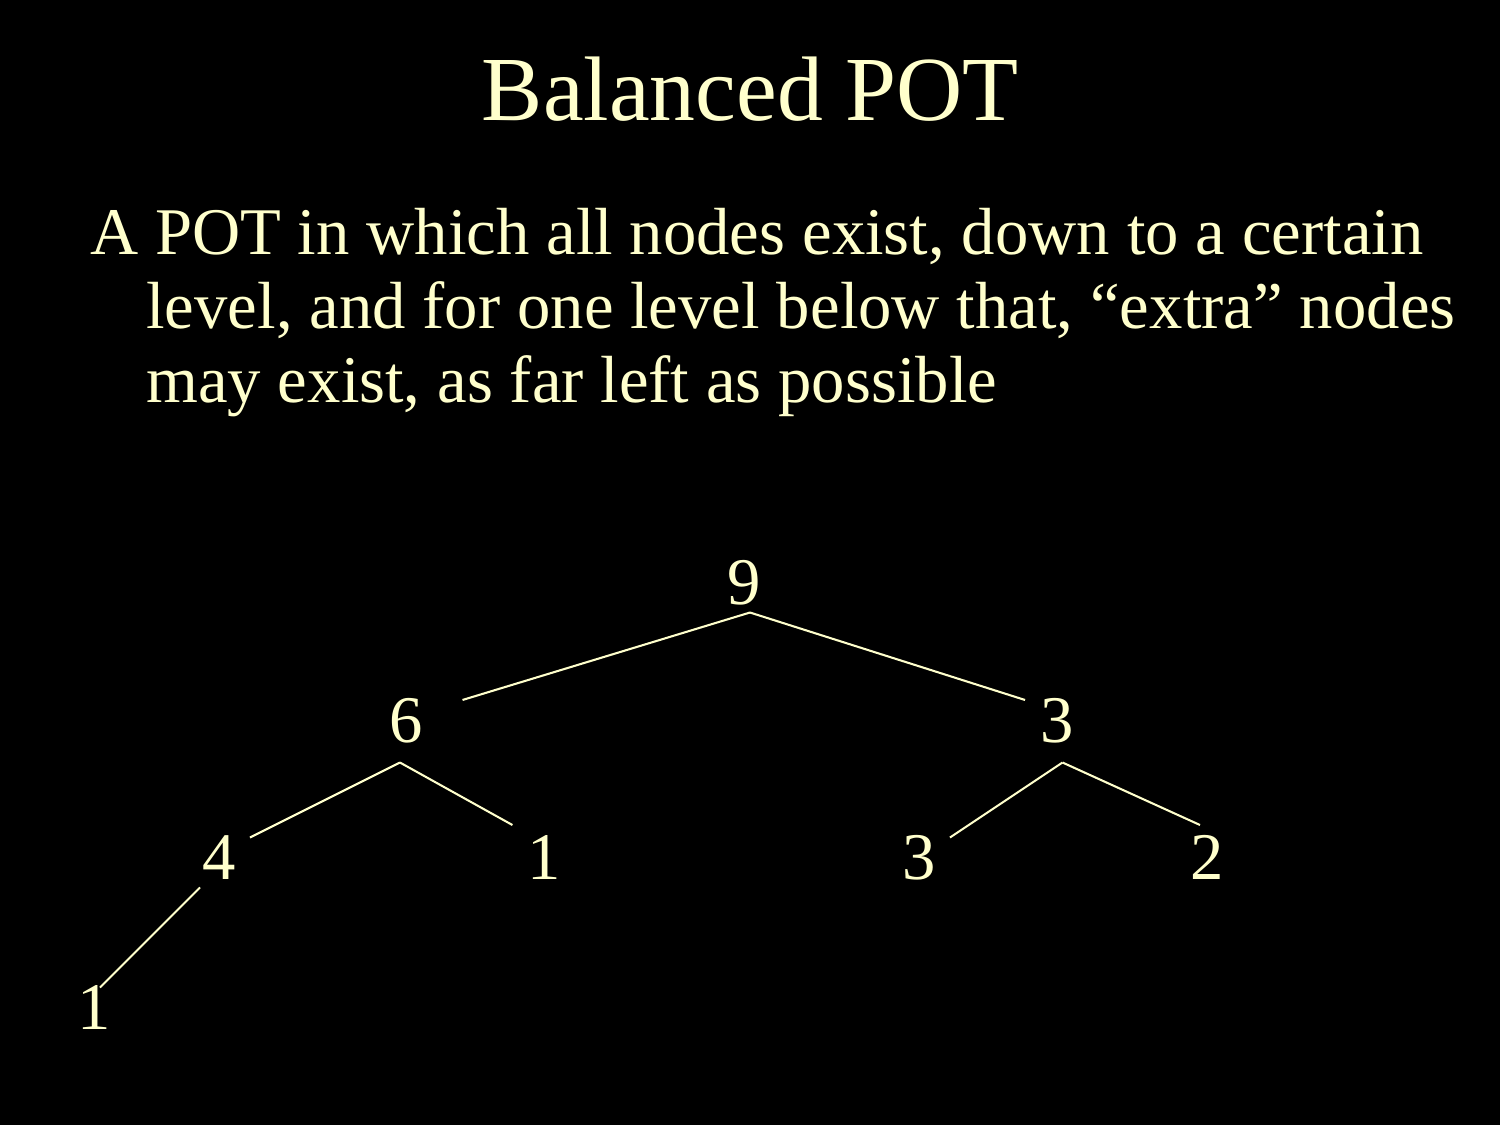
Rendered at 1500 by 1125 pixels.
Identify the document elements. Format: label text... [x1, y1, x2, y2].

text_box 1 [512, 812, 576, 902]
list A POT in which all nodes exist, down to a certain level, and for one level below that, “extra” nodes may exist, as far left as possible [75, 187, 1482, 476]
text_box 3 [1025, 674, 1089, 765]
text_box 9 [712, 537, 776, 622]
text_box 2 [1175, 812, 1239, 902]
text_box 4 [187, 812, 251, 902]
text_box 9 [712, 614, 776, 627]
text_box 3 [887, 812, 951, 902]
title Balanced POT [22, 31, 1480, 149]
text_box 1 [62, 962, 126, 1052]
text_box 6 [375, 674, 439, 765]
